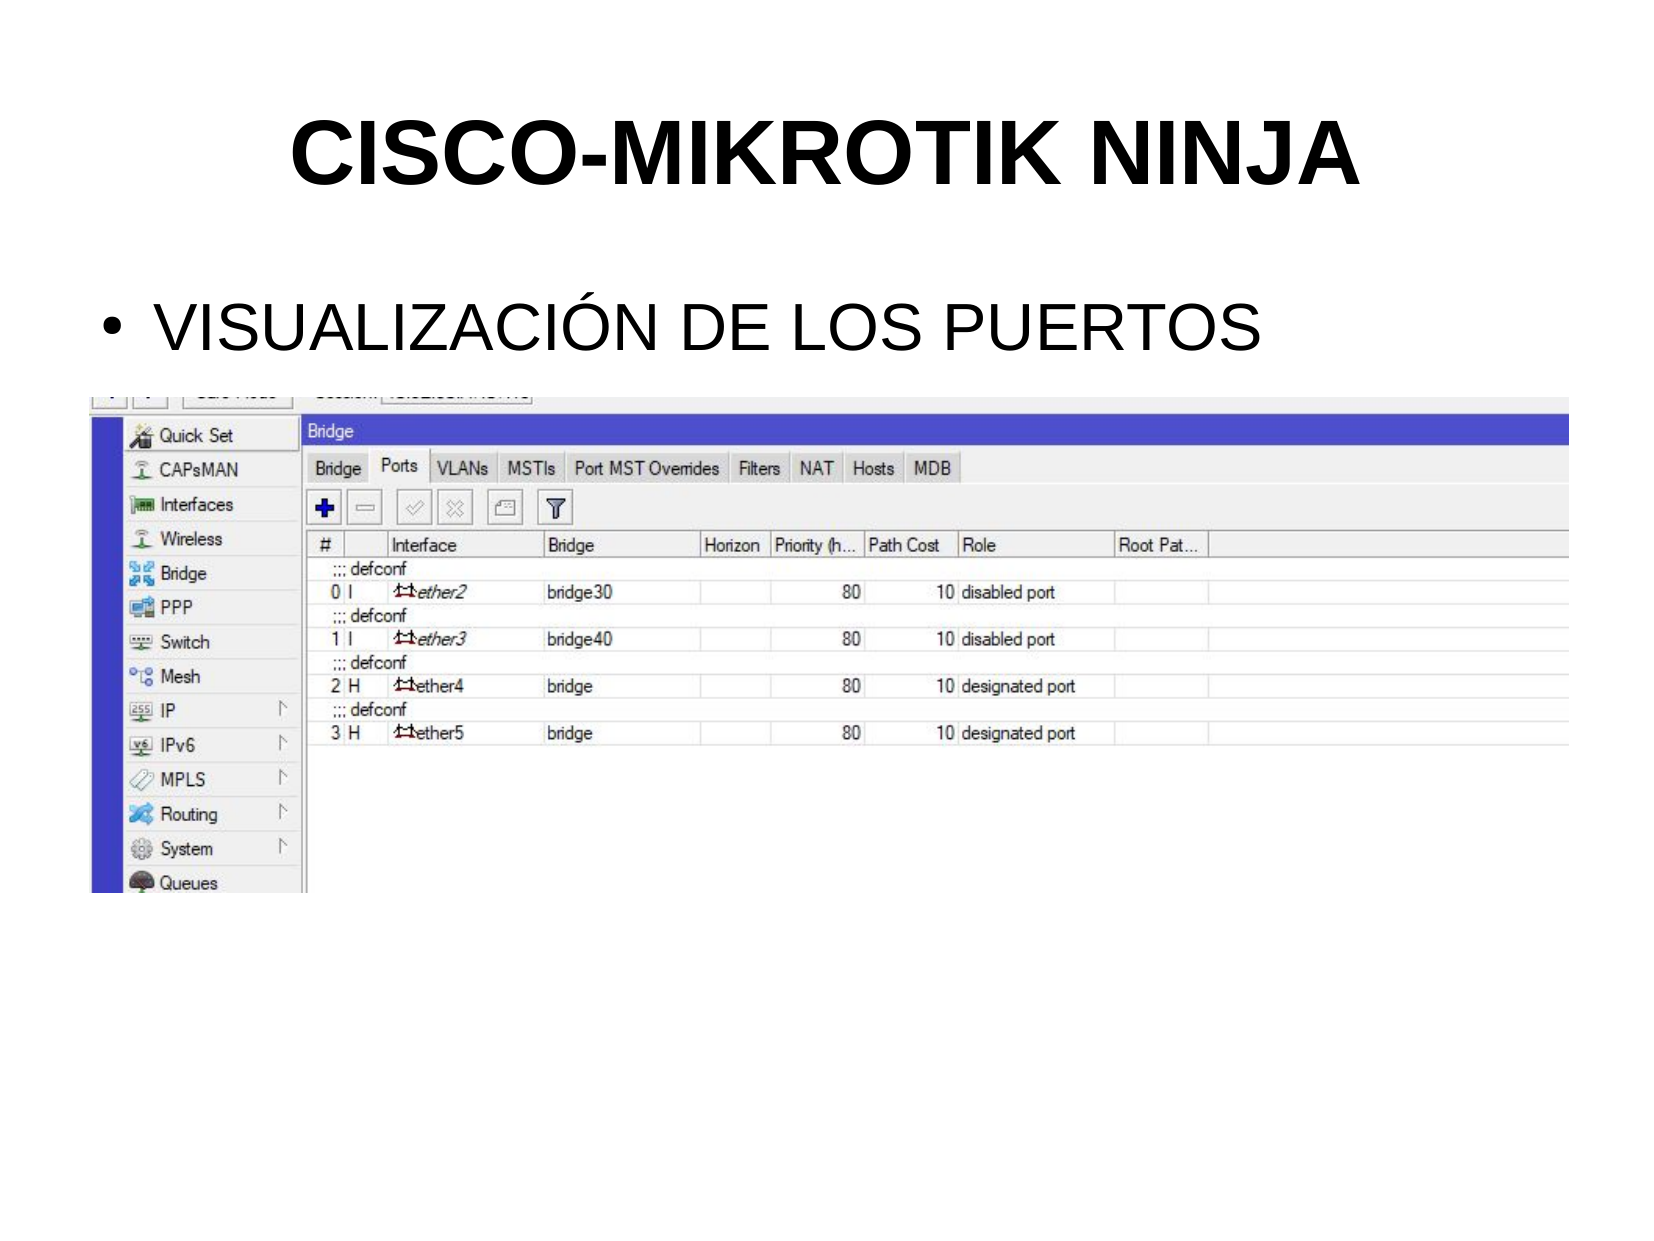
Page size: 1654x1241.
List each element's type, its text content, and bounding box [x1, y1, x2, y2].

title CISCO-MIKROTIK NINJA [82, 49, 1571, 257]
picture [89, 397, 1569, 893]
list VISUALIZACIÓN DE LOS PUERTOS [82, 290, 1571, 1010]
